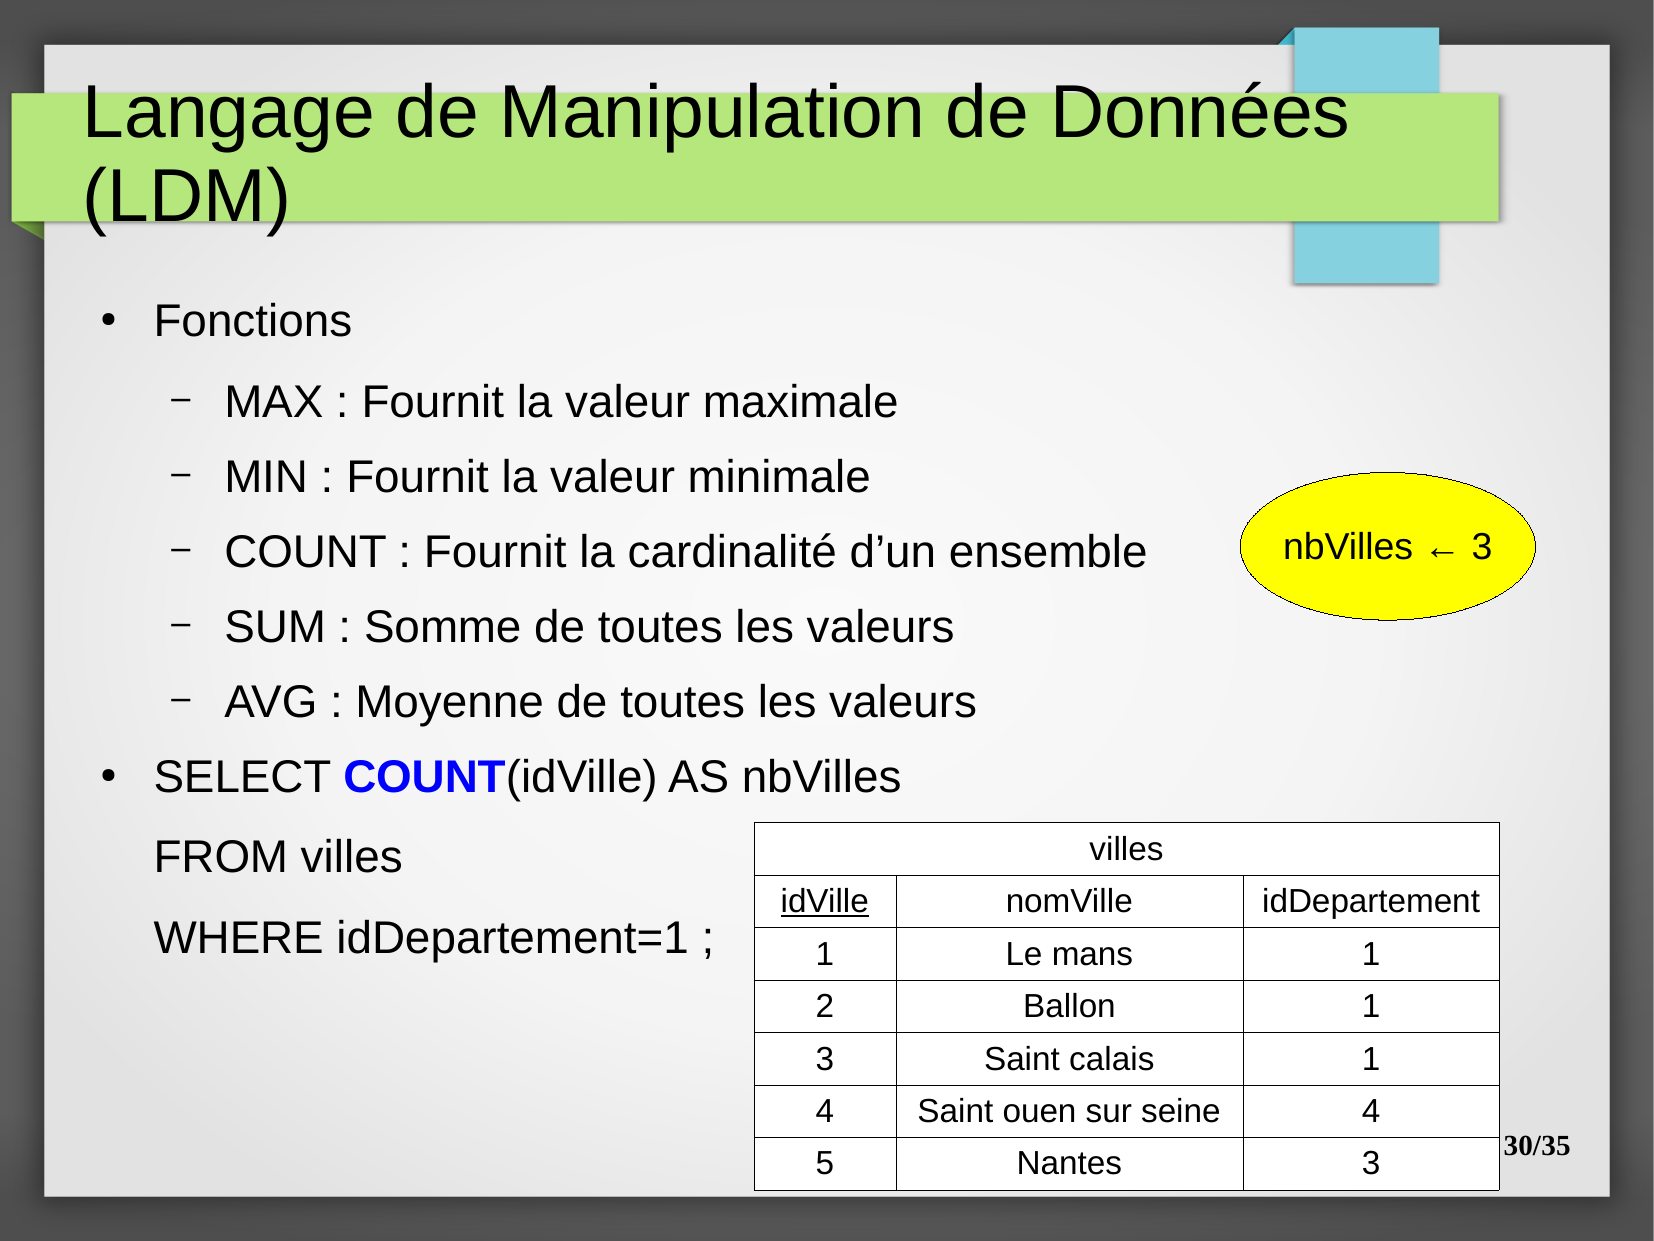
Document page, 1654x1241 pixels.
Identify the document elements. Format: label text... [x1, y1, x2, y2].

picture [0, 0, 1654, 1241]
text_box nbVilles ← 3 [1240, 472, 1536, 621]
table_header villes [755, 823, 1499, 875]
table_cell 5 [755, 1138, 896, 1190]
table_cell idDepartement [1244, 876, 1499, 927]
table_cell idVille [755, 876, 896, 927]
table_cell 4 [755, 1086, 896, 1137]
table_cell 2 [755, 981, 896, 1032]
table_cell 1 [755, 928, 896, 980]
table_cell 1 [1244, 1033, 1499, 1085]
table_cell nomVille [897, 876, 1243, 927]
table_cell Le mans [897, 928, 1243, 980]
table_cell Saint ouen sur seine [897, 1086, 1243, 1137]
table_cell 3 [755, 1033, 896, 1085]
title Langage de Manipulation de Données (LDM) [82, 49, 1571, 257]
table_cell 4 [1244, 1086, 1499, 1137]
table_cell Saint calais [897, 1033, 1243, 1085]
list Fonctions MAX : Fournit la valeur maximale MIN : Fournit la valeur minimale COUNT : Fournit la cardinalité d’un ensemble SUM : Somme de toutes les valeurs AVG : Moyenne de toutes les valeurs SELECT COUNT(idVille) AS nbVilles FROM villes WHERE idDepartement=1 ; [82, 295, 1571, 1015]
table_cell Nantes [897, 1138, 1243, 1190]
table_cell Ballon [897, 981, 1243, 1032]
table_cell 1 [1244, 981, 1499, 1032]
table_cell 1 [1244, 928, 1499, 980]
table_cell 3 [1244, 1138, 1499, 1190]
